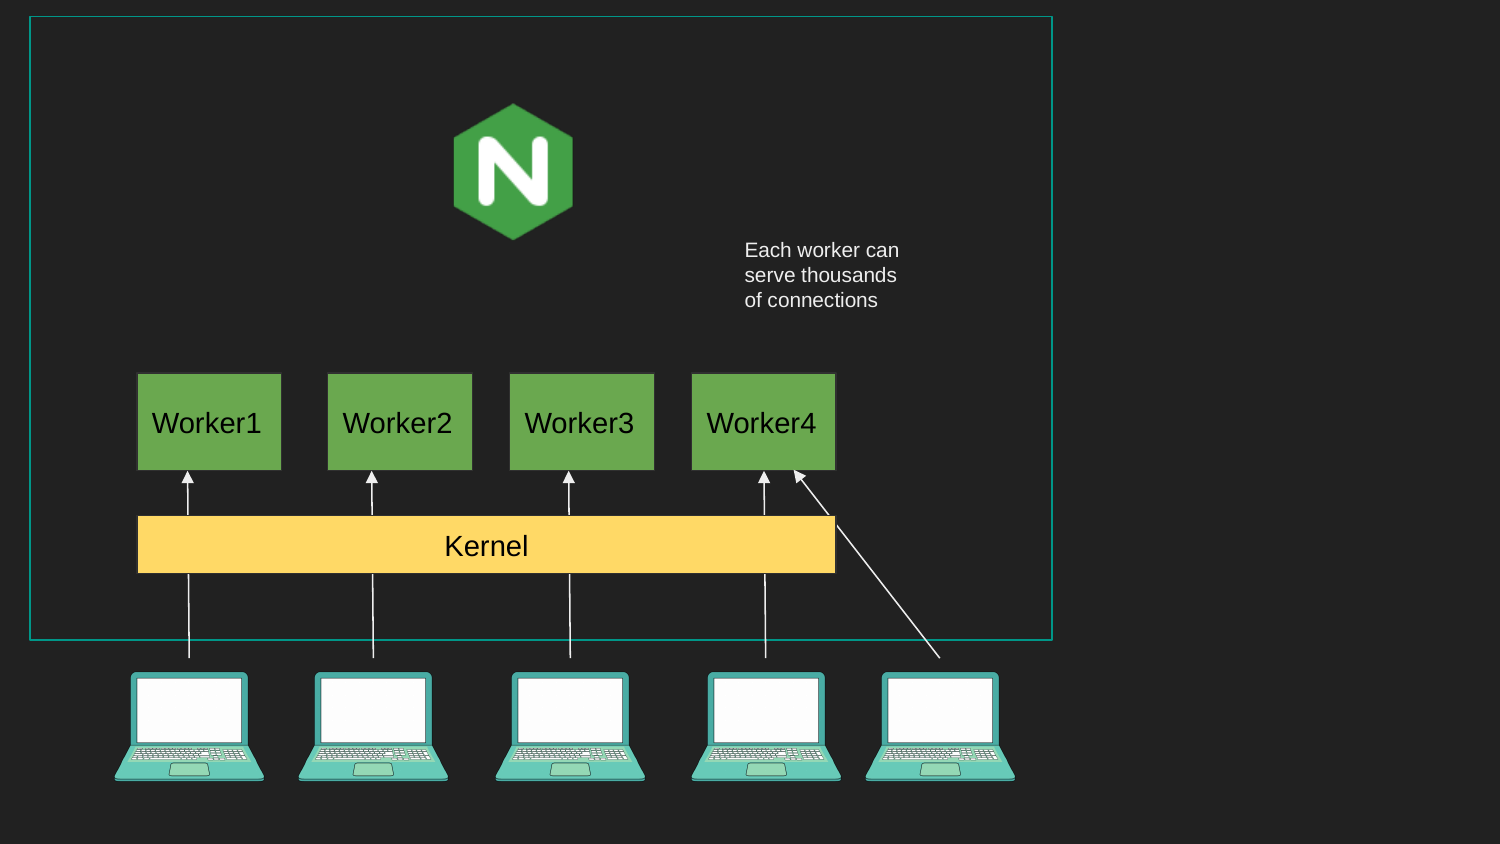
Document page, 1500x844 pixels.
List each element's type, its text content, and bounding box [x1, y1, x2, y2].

text_box Kernel [136, 515, 837, 574]
text_box Worker3 [509, 372, 655, 471]
text_box Each worker can serve thousands of connections [729, 221, 934, 327]
text_box Worker4 [691, 372, 837, 471]
picture [67, 658, 1062, 795]
text_box Worker2 [327, 372, 473, 471]
picture [438, 96, 589, 247]
text_box Worker1 [136, 372, 282, 471]
